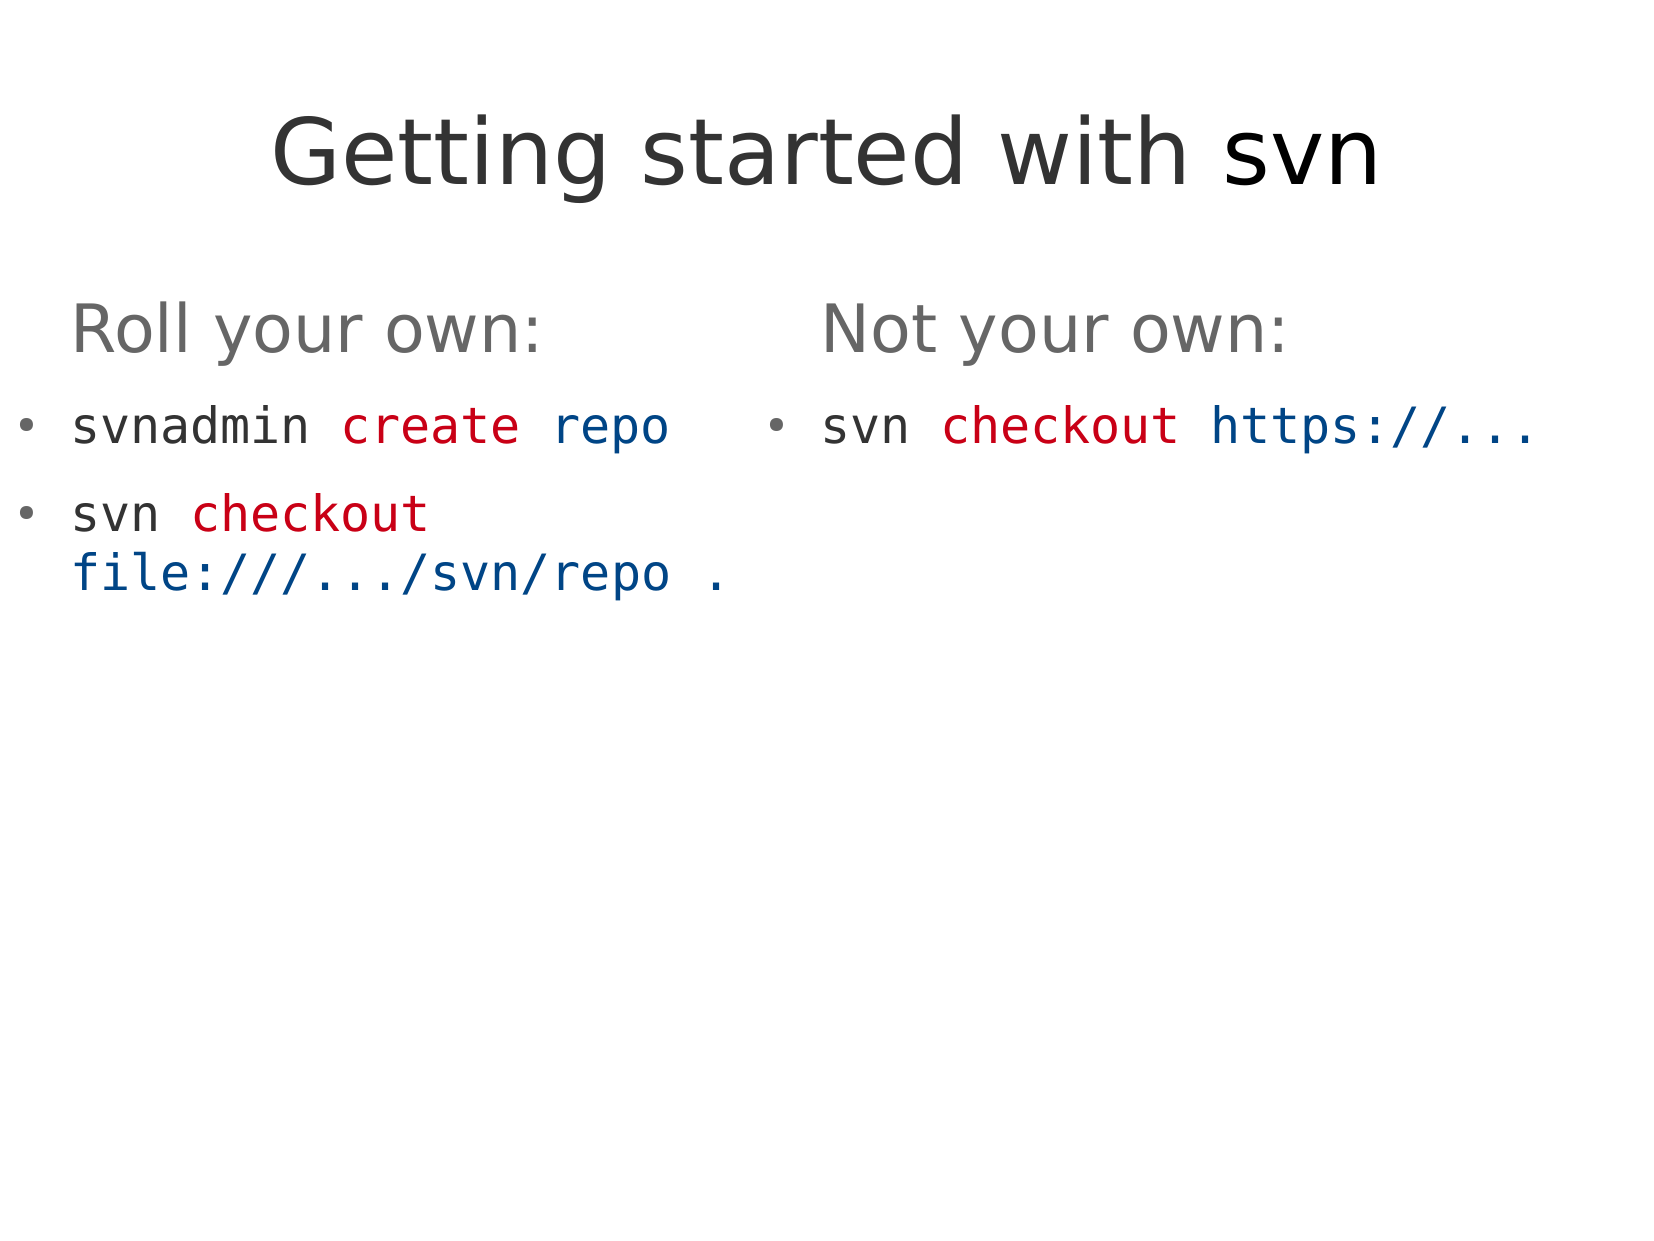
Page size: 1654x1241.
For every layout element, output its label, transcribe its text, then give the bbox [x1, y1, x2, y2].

list Not your own: svn checkout https://... [750, 290, 1572, 1109]
list Roll your own: svnadmin create repo svn checkout file:///.../svn/repo . [0, 290, 750, 1109]
title Getting started with svn [82, 49, 1571, 257]
